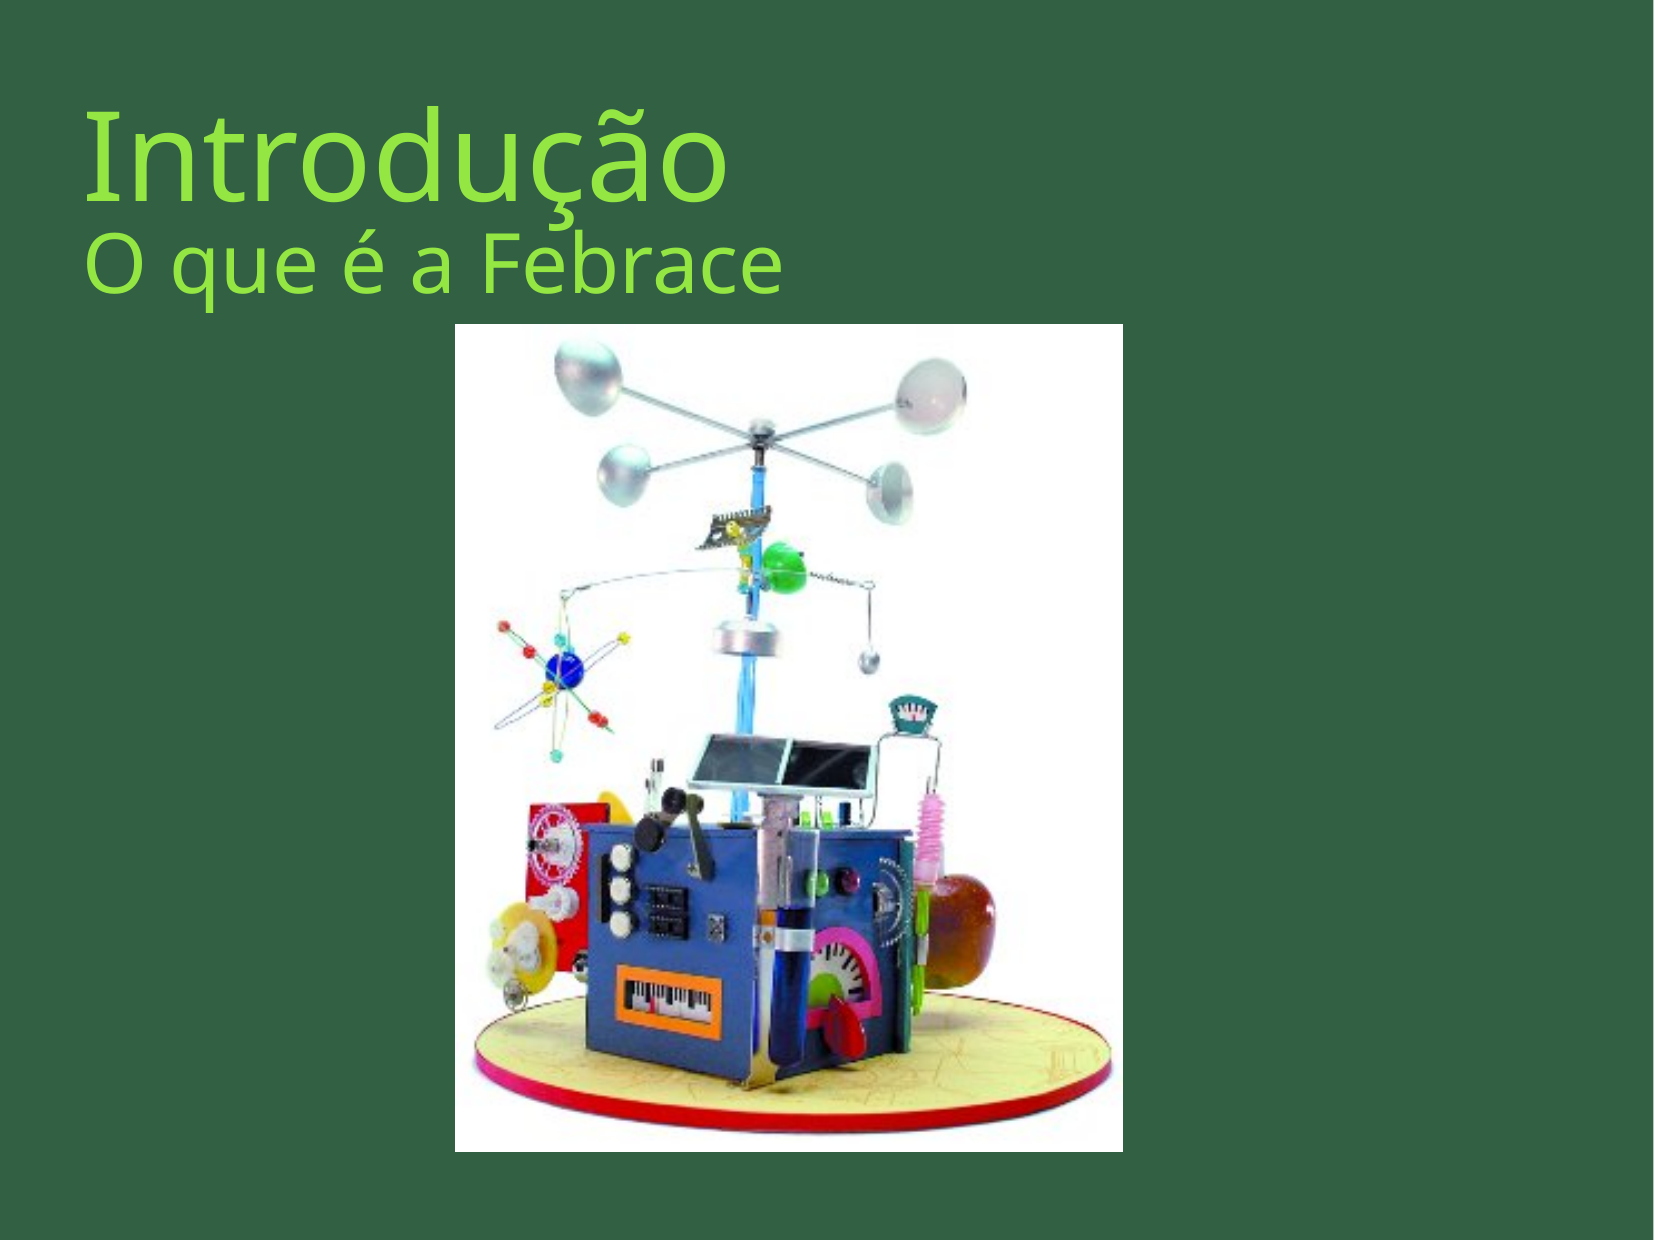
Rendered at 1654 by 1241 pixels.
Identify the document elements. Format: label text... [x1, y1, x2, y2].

title O que é a Febrace [82, 183, 1572, 340]
title Introdução [82, 49, 1571, 183]
picture [455, 324, 1123, 1152]
